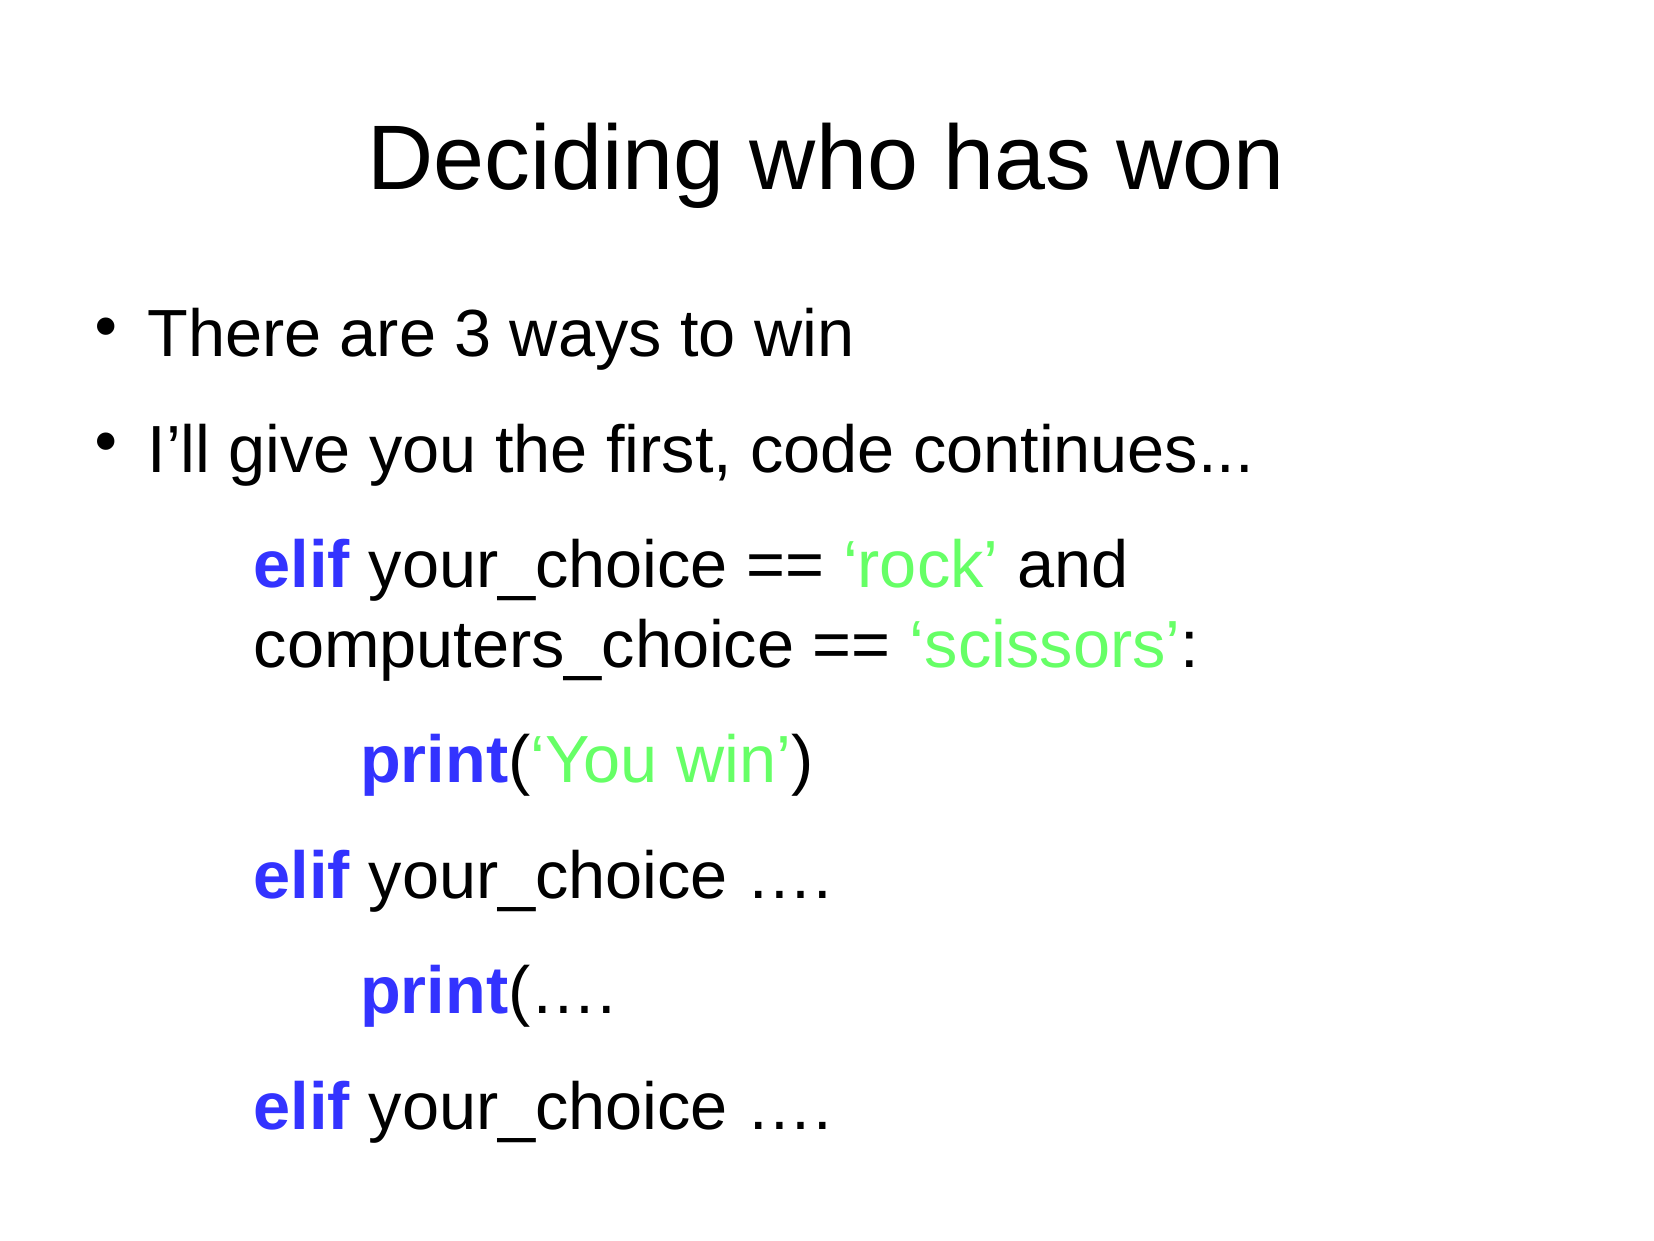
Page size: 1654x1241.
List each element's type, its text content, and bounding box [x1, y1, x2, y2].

text_box There are 3 ways to win I’ll give you the first, code continues... elif your_choice == ‘rock’ and computers_choice == ‘scissors’: print(‘You win’) elif your_choice …. print(…. elif your_choice …. [76, 290, 1565, 1010]
text_box Deciding who has won [82, 49, 1571, 257]
